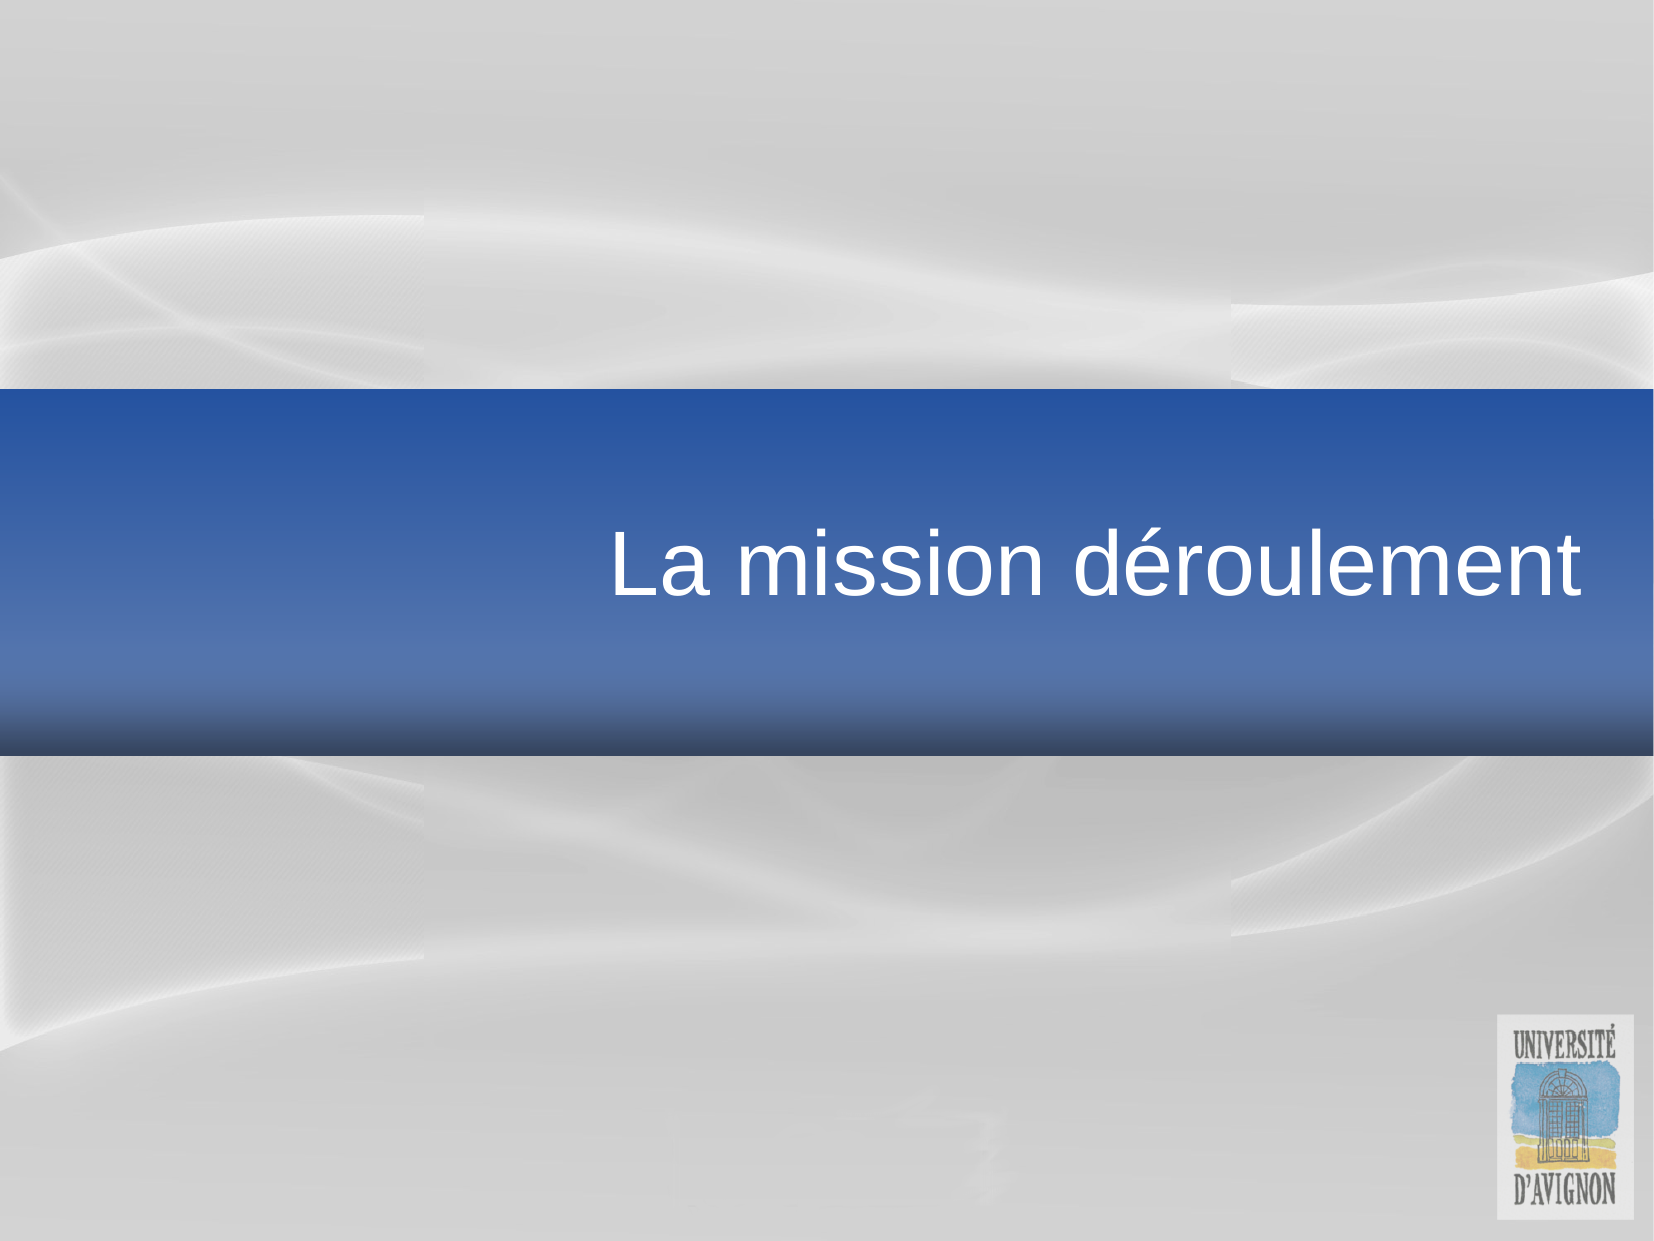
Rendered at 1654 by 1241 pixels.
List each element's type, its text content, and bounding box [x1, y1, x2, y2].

title La mission déroulement [94, 460, 1583, 668]
picture [0, 0, 1654, 1241]
